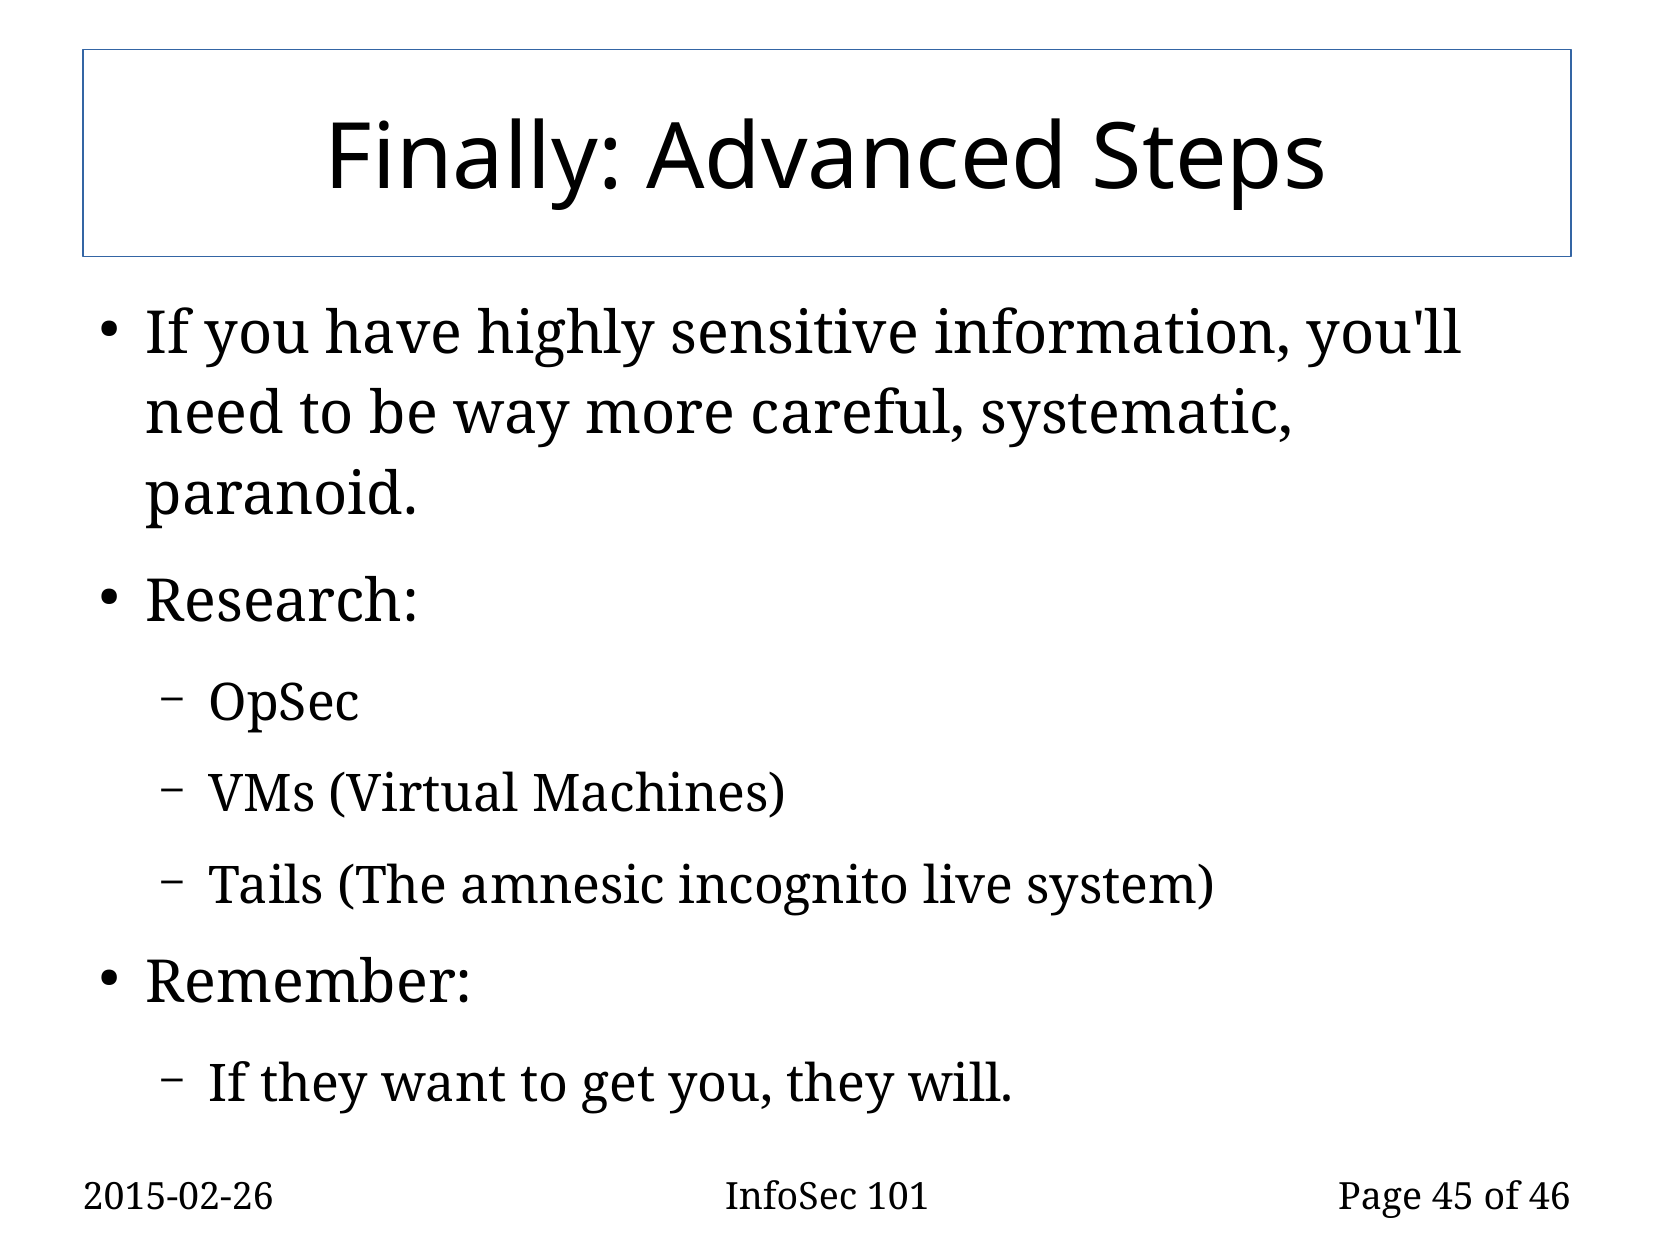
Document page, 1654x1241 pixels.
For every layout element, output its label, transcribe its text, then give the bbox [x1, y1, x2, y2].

list If you have highly sensitive information, you'll need to be way more careful, systematic, paranoid. Research: OpSec VMs (Virtual Machines) Tails (The amnesic incognito live system) Remember: If they want to get you, they will. [82, 290, 1571, 1126]
title Finally: Advanced Steps [82, 49, 1571, 257]
